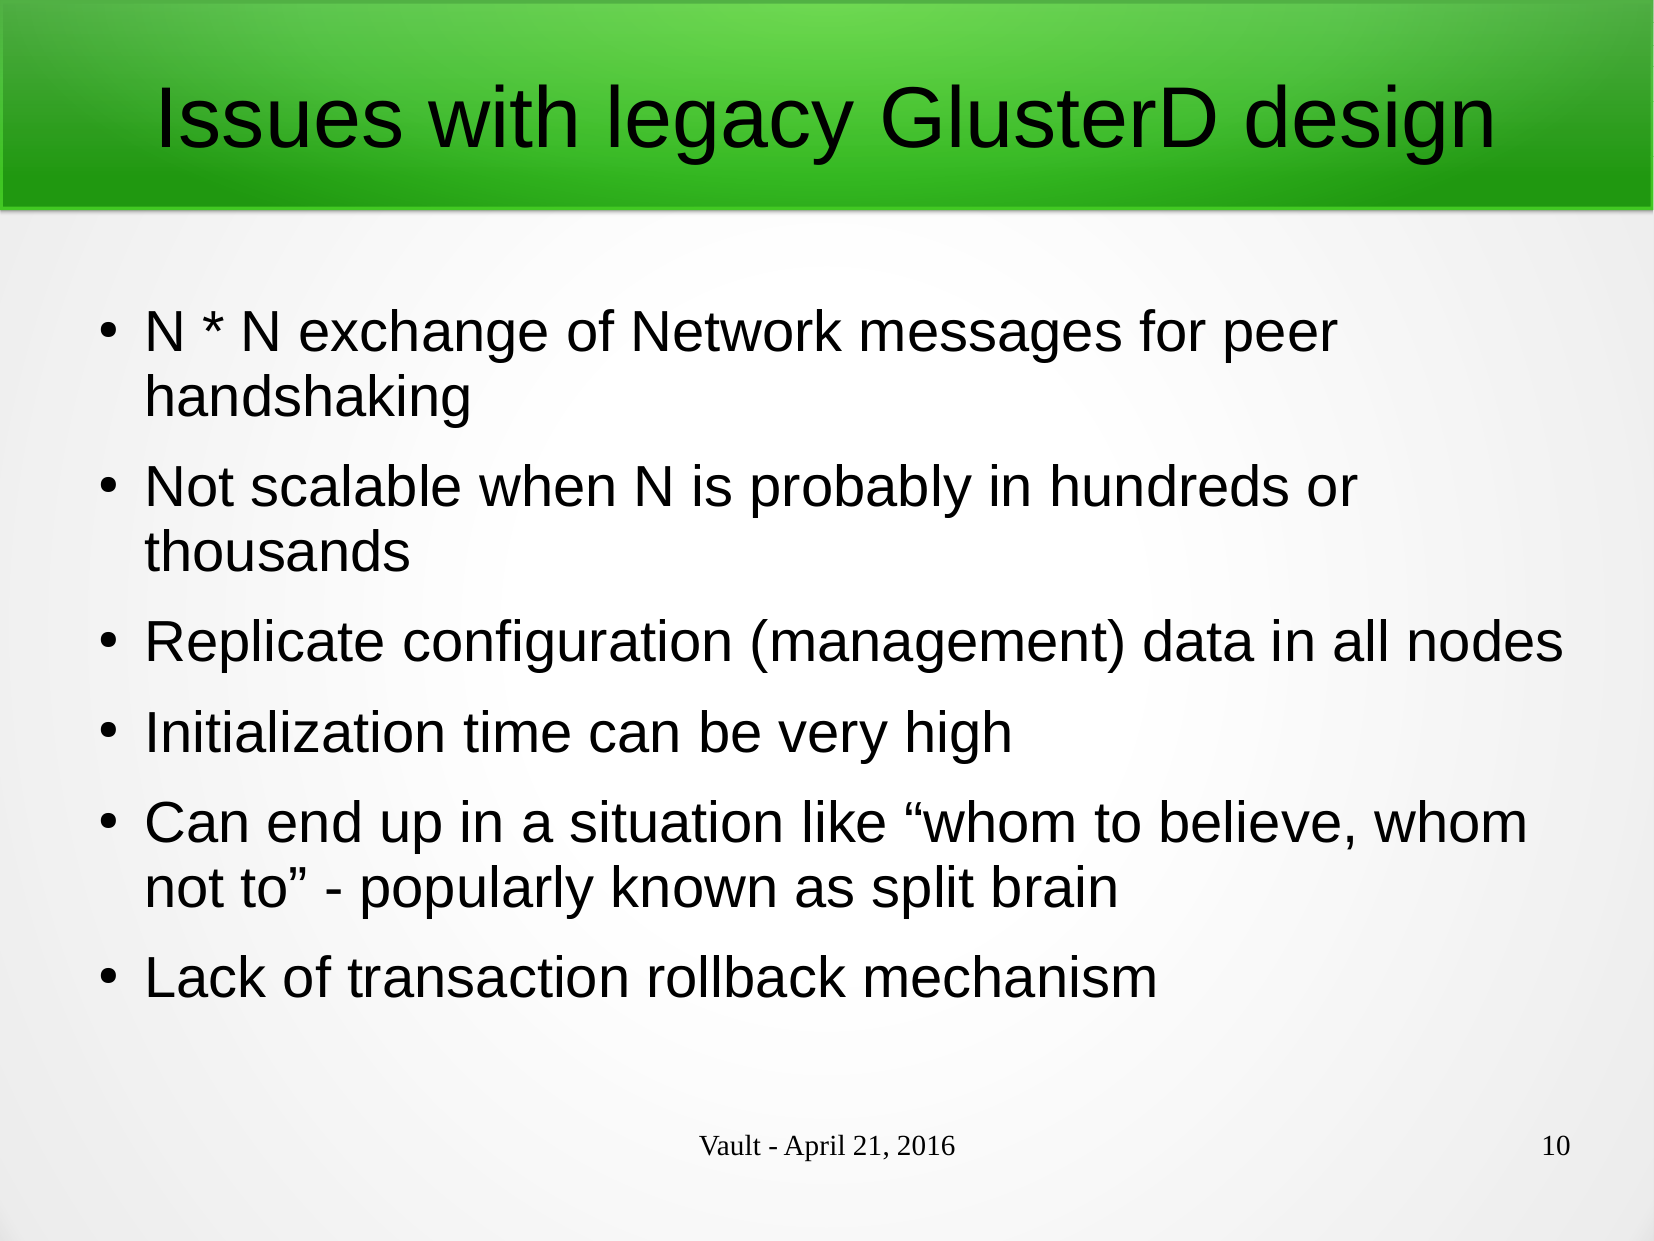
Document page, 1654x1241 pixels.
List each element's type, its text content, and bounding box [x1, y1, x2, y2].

list N * N exchange of Network messages for peer handshaking Not scalable when N is probably in hundreds or thousands Replicate configuration (management) data in all nodes Initialization time can be very high Can end up in a situation like “whom to believe, whom not to” - popularly known as split brain Lack of transaction rollback mechanism [82, 299, 1571, 1019]
title Issues with legacy GlusterD design [82, 47, 1571, 189]
